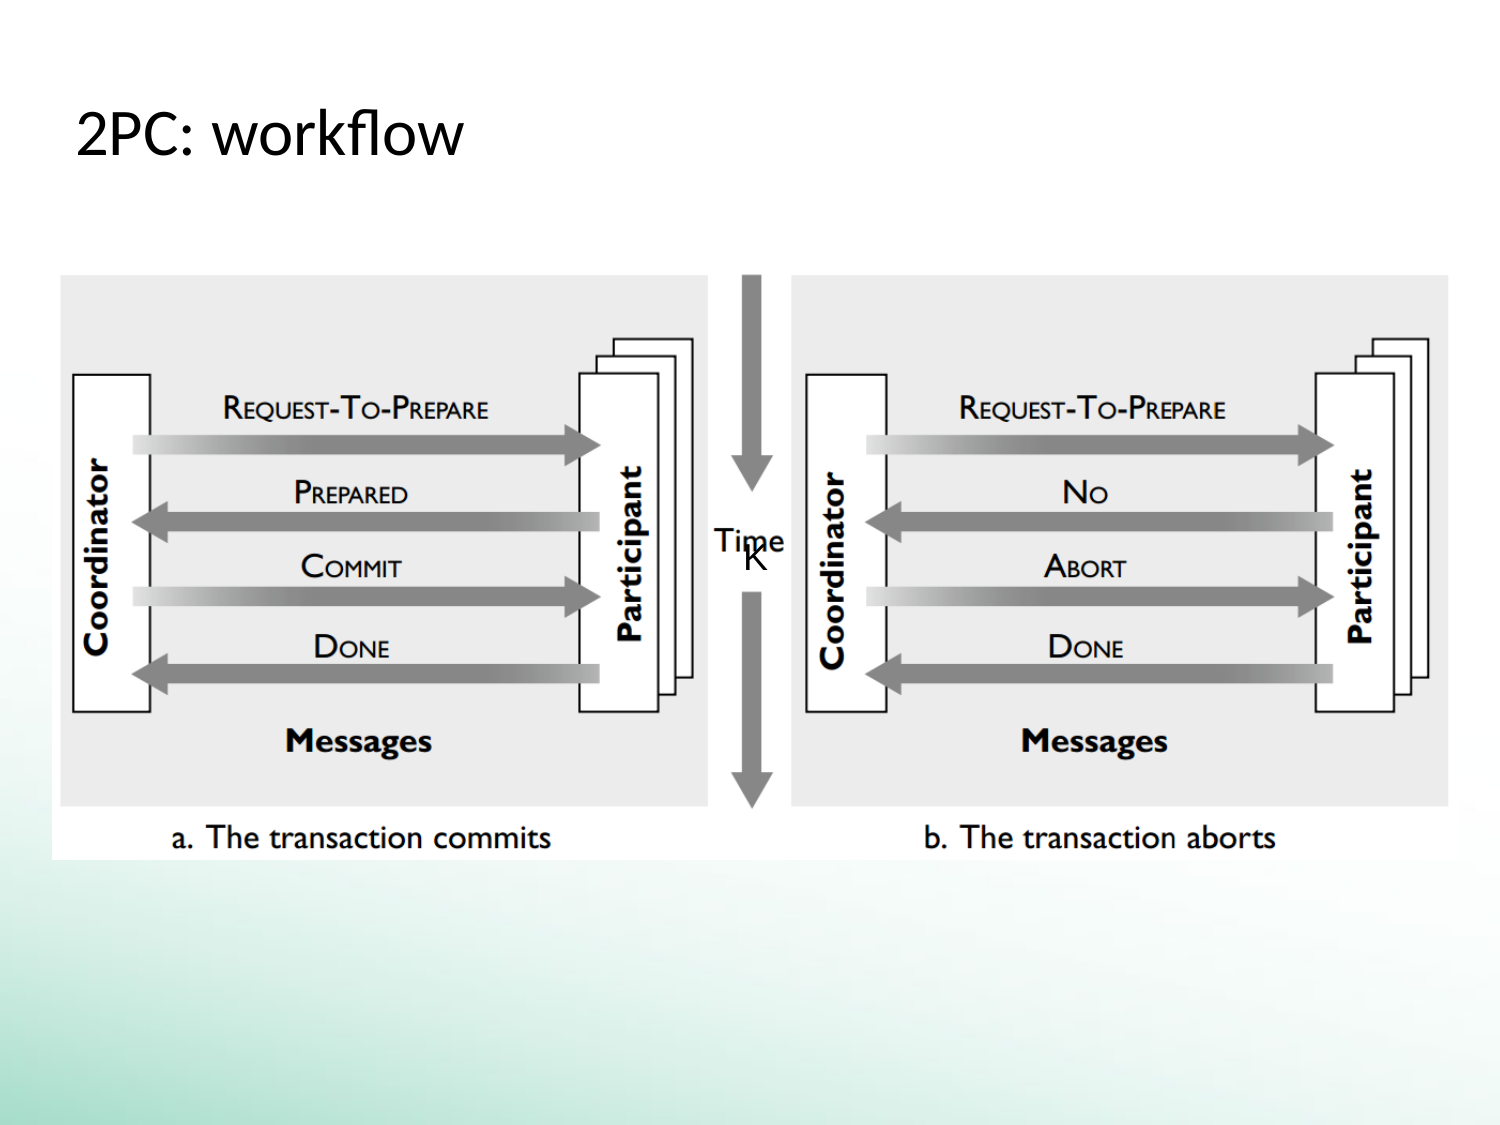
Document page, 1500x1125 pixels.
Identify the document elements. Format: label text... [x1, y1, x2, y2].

title 2PC: workflow [75, 45, 1425, 233]
picture [0, 0, 1500, 1125]
